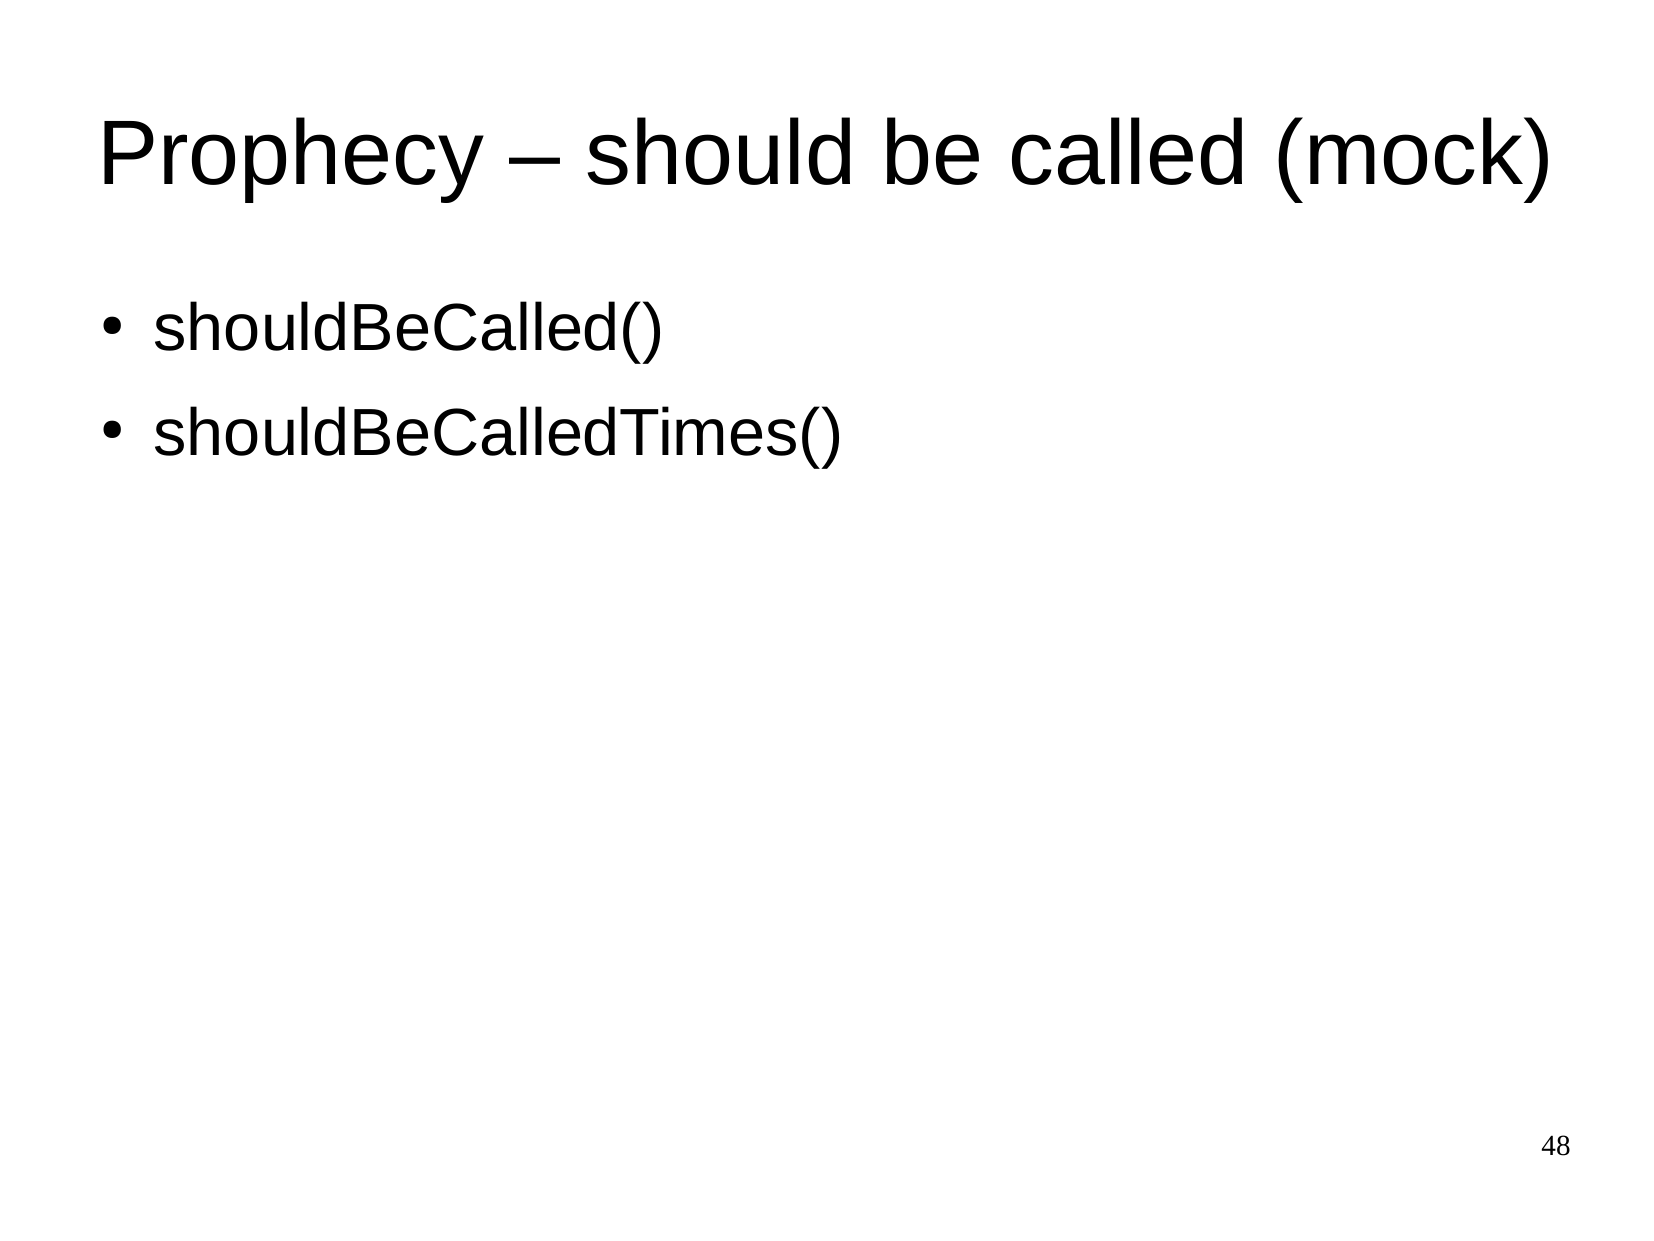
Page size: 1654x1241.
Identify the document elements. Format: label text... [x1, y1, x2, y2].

list shouldBeCalled() shouldBeCalledTimes() [82, 290, 1571, 1010]
title Prophecy – should be called (mock) [82, 49, 1571, 257]
